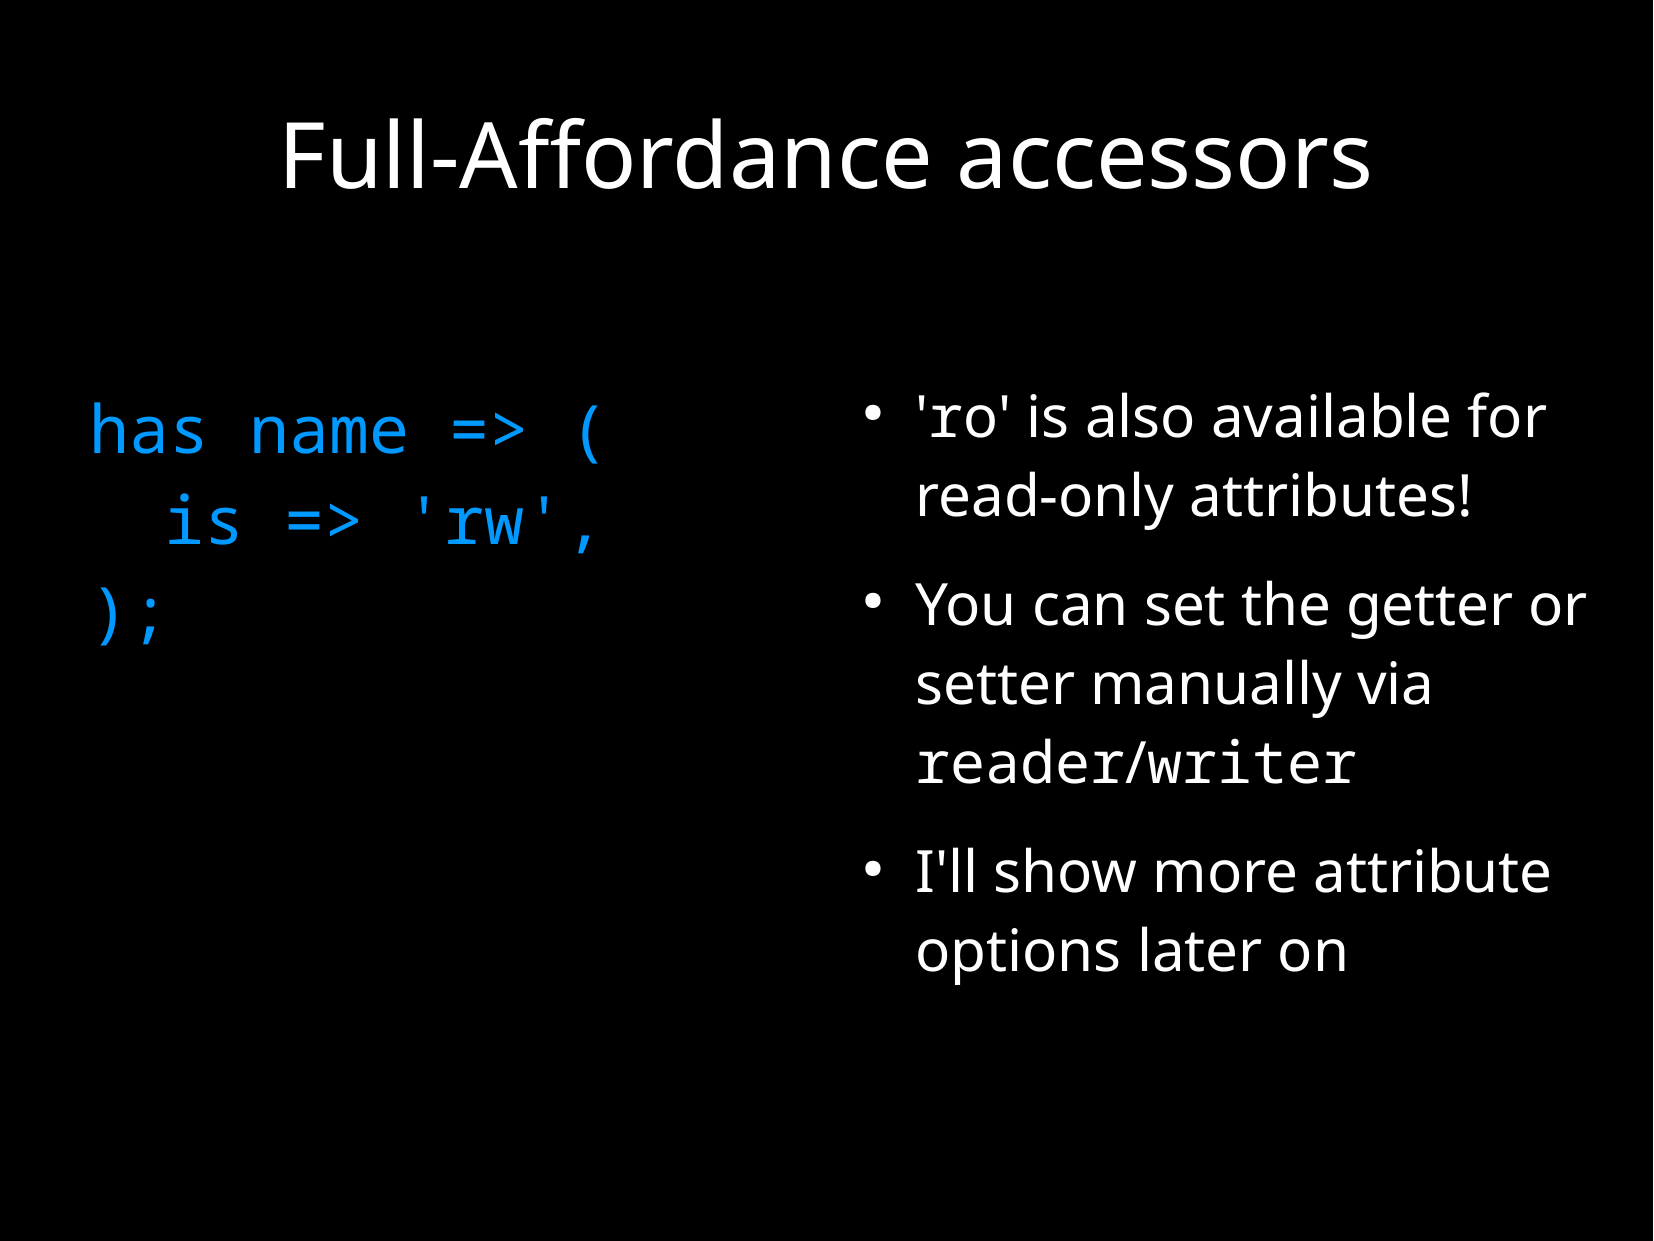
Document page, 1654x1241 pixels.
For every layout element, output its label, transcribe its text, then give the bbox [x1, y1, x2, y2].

text_box has name => ( is => 'rw', ); [75, 375, 788, 1163]
title Full-Affordance accessors [82, 49, 1571, 257]
list 'ro' is also available for read-only attributes! You can set the getter or setter manually via reader/writer I'll show more attribute options later on [844, 375, 1613, 1095]
